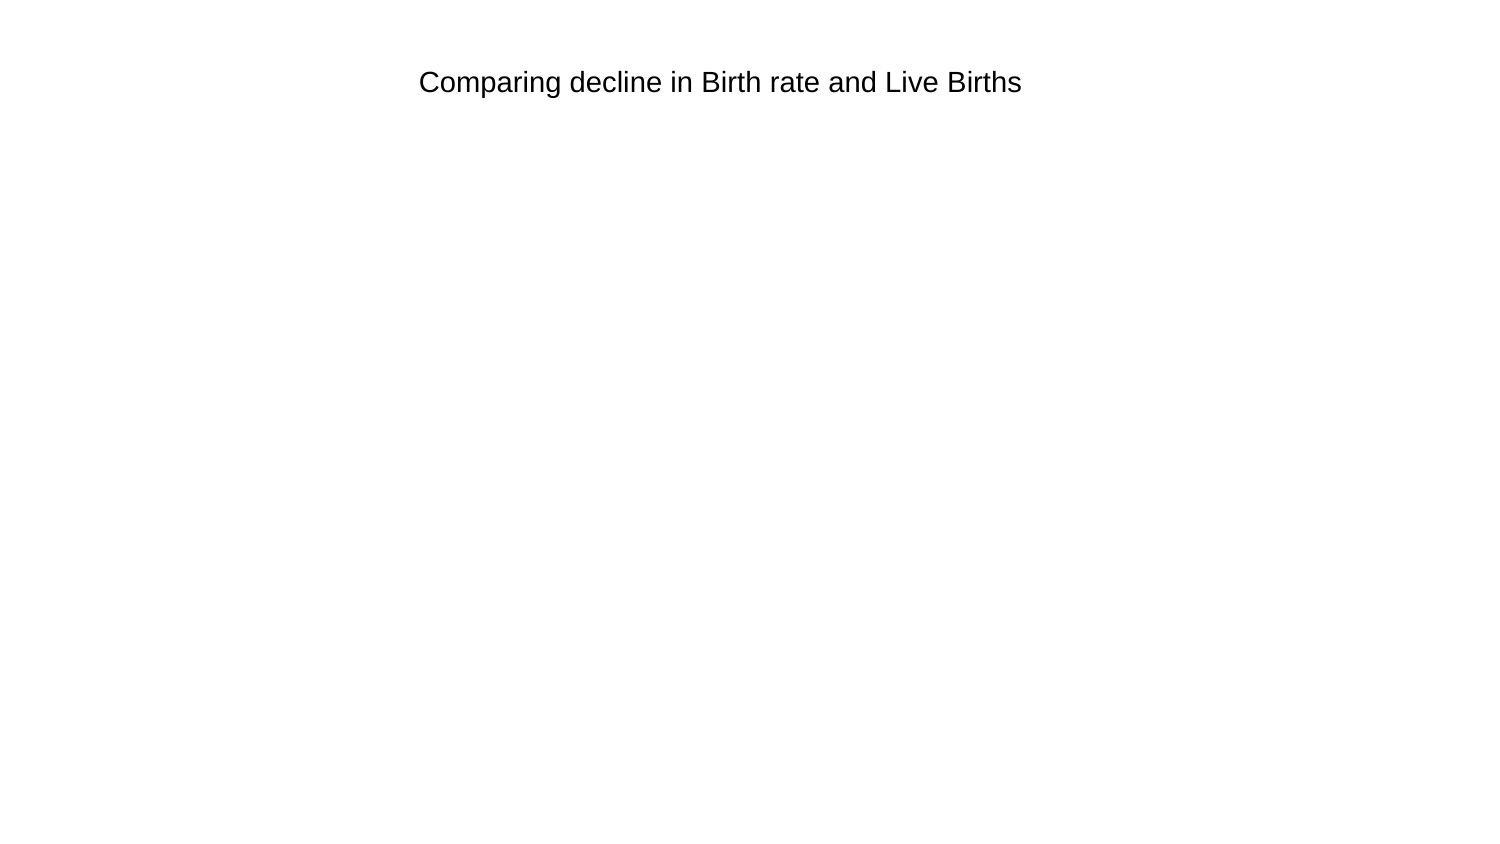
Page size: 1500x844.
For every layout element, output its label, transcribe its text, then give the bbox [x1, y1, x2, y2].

title Comparing decline in Birth rate and Live Births [418, 66, 1082, 132]
